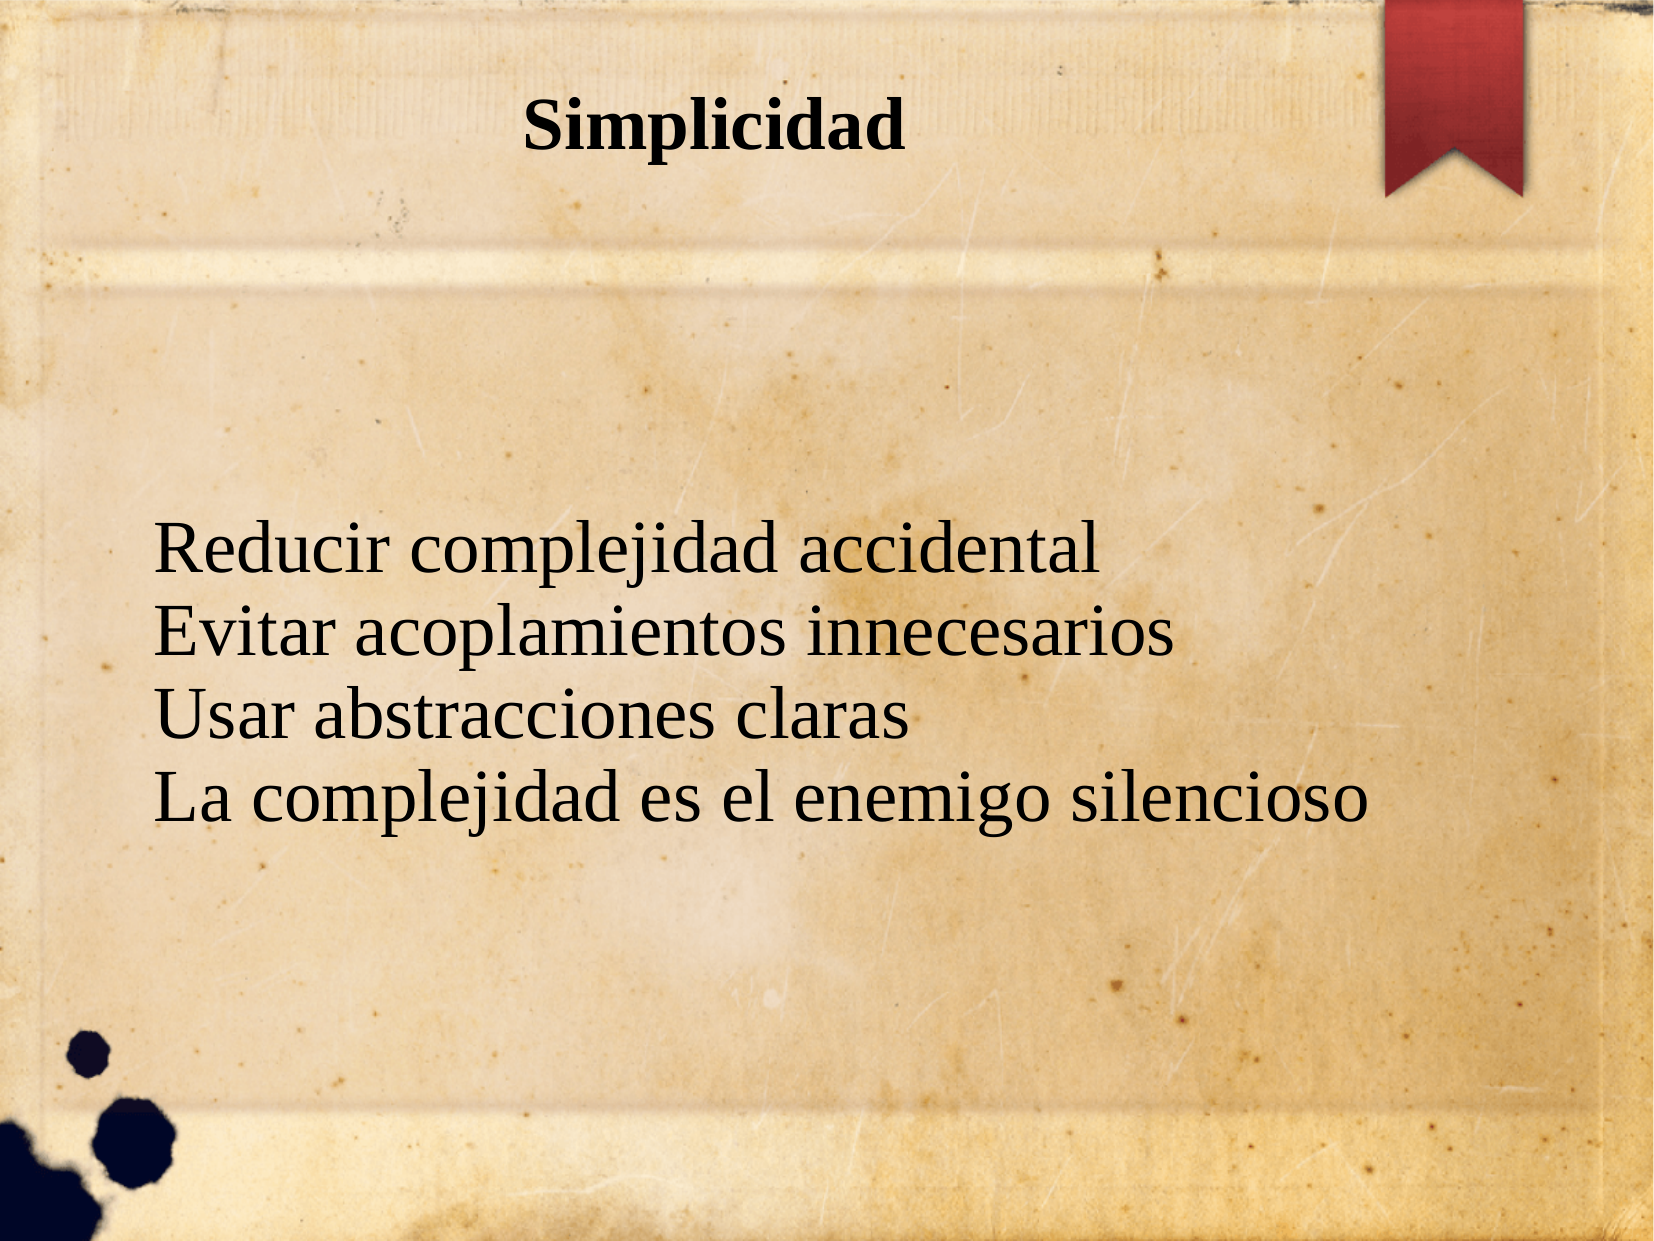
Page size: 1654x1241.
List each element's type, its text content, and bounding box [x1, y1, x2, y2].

title Simplicidad [82, 49, 1347, 237]
picture [0, 0, 1654, 1241]
list Reducir complejidad accidental Evitar acoplamientos innecesarios Usar abstracciones claras La complejidad es el enemigo silencioso [82, 290, 1571, 1010]
